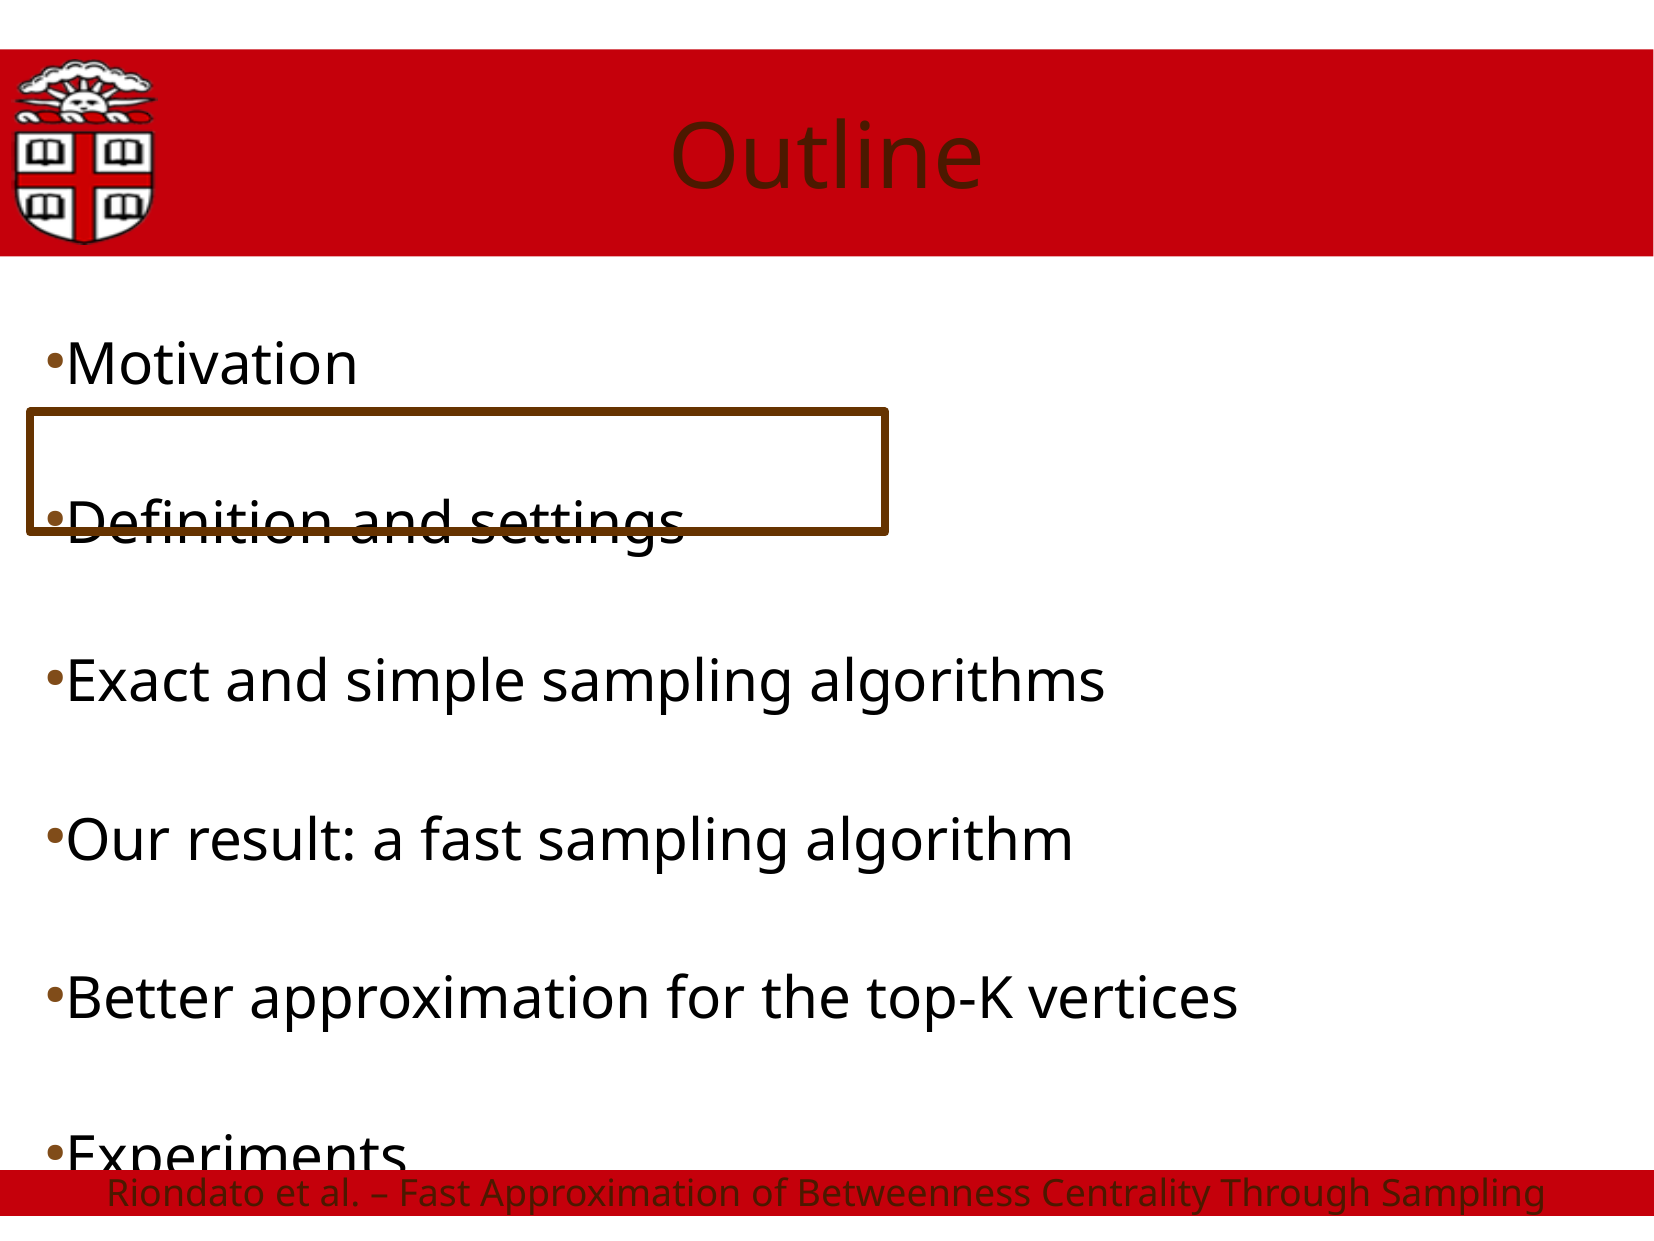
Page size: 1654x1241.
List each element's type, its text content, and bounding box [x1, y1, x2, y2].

text_box Motivation Definition and settings Exact and simple sampling algorithms Our result: a fast sampling algorithm Better approximation for the top-K vertices Experiments Conclusions [30, 315, 1621, 1126]
text_box Motivation Definition and settings Exact and simple sampling algorithms Our result: a fast sampling algorithm Better approximation for the top-K vertices Experiments Conclusions [34, 416, 881, 527]
picture [11, 59, 158, 245]
title Outline [0, 49, 1654, 257]
text_box Riondato et al. – Fast Approximation of Betweenness Centrality Through Sampling [0, 1170, 1654, 1216]
